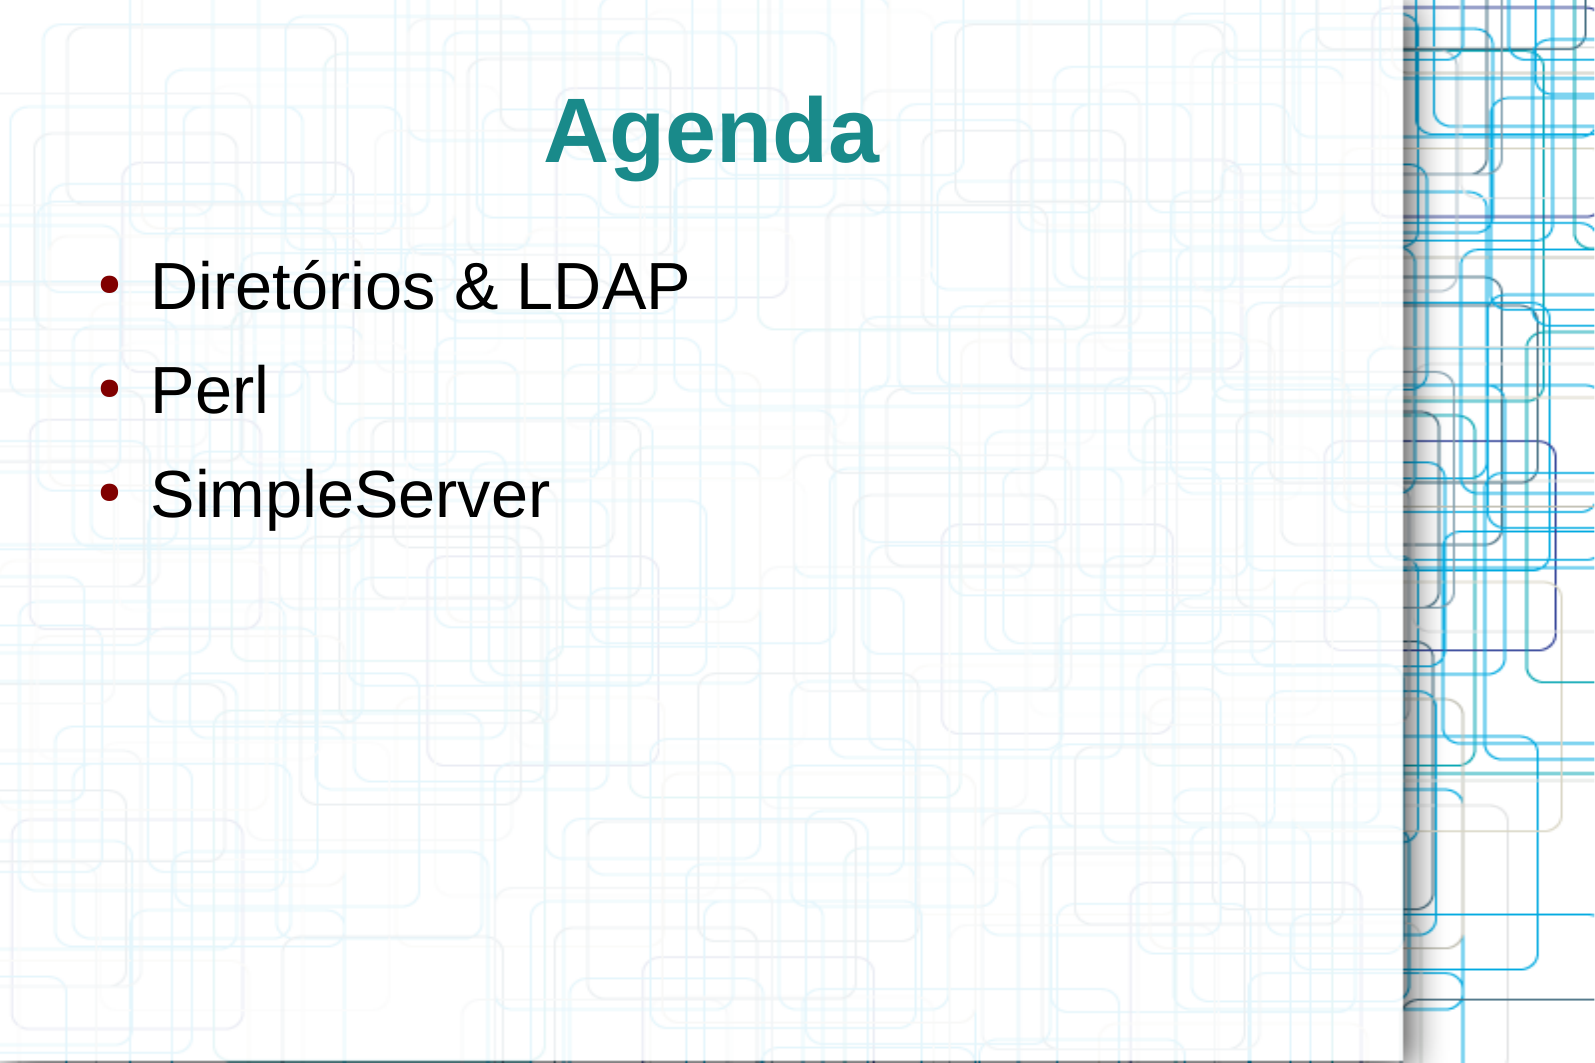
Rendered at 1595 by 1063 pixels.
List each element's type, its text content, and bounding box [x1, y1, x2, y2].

list Diretórios & LDAP Perl SimpleServer [79, 248, 1367, 951]
picture [0, 0, 1595, 1063]
title Agenda [56, 42, 1367, 220]
